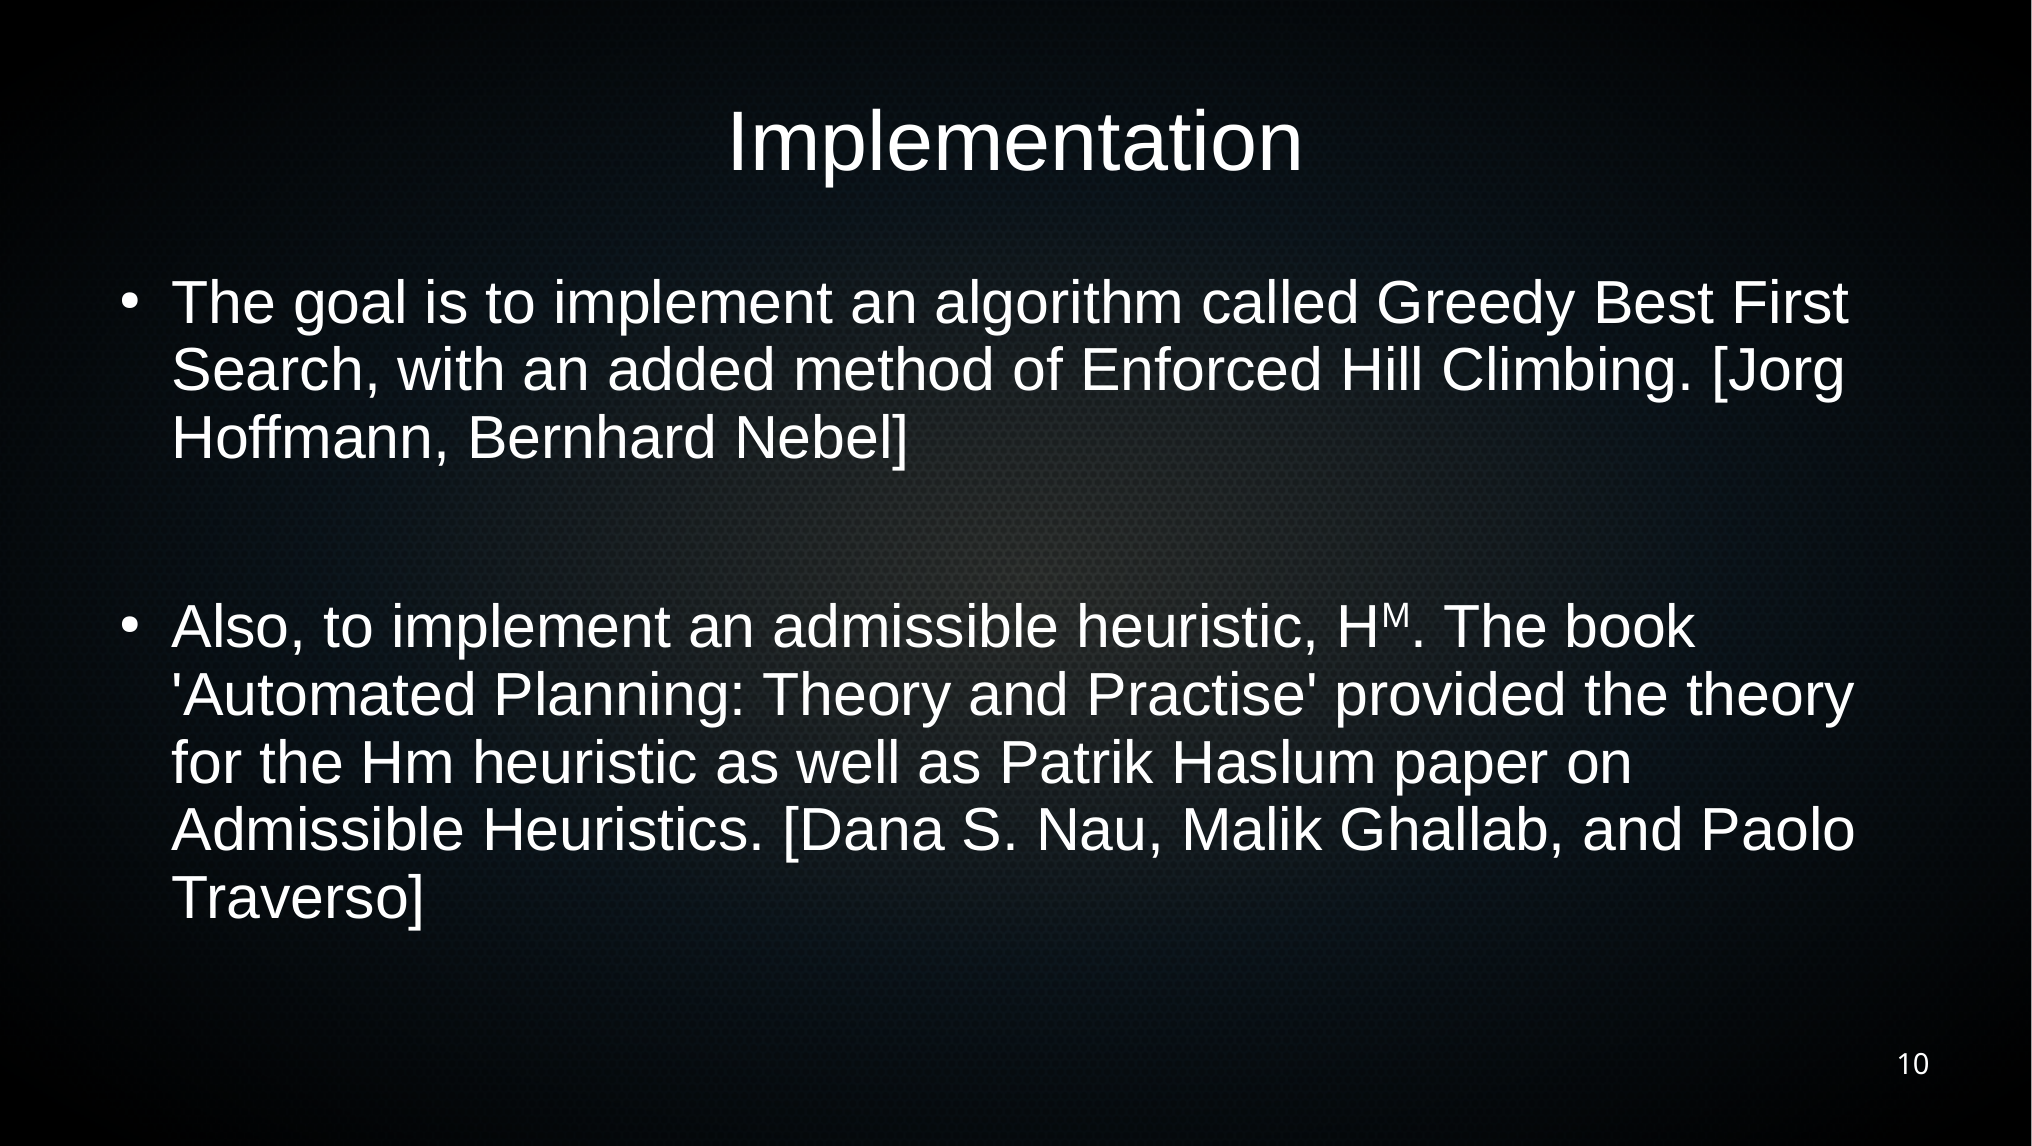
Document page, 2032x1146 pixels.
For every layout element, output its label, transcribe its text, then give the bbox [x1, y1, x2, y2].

list The goal is to implement an algorithm called Greedy Best First Search, with an added method of Enforced Hill Climbing. [Jorg Hoffmann, Bernhard Nebel] Also, to implement an admissible heuristic, HM. The book 'Automated Planning: Theory and Practise' provided the theory for the Hm heuristic as well as Patrik Haslum paper on Admissible Heuristics. [Dana S. Nau, Malik Ghallab, and Paolo Traverso] [101, 268, 1890, 933]
picture [0, 0, 2032, 1146]
title Implementation [101, 45, 1930, 237]
